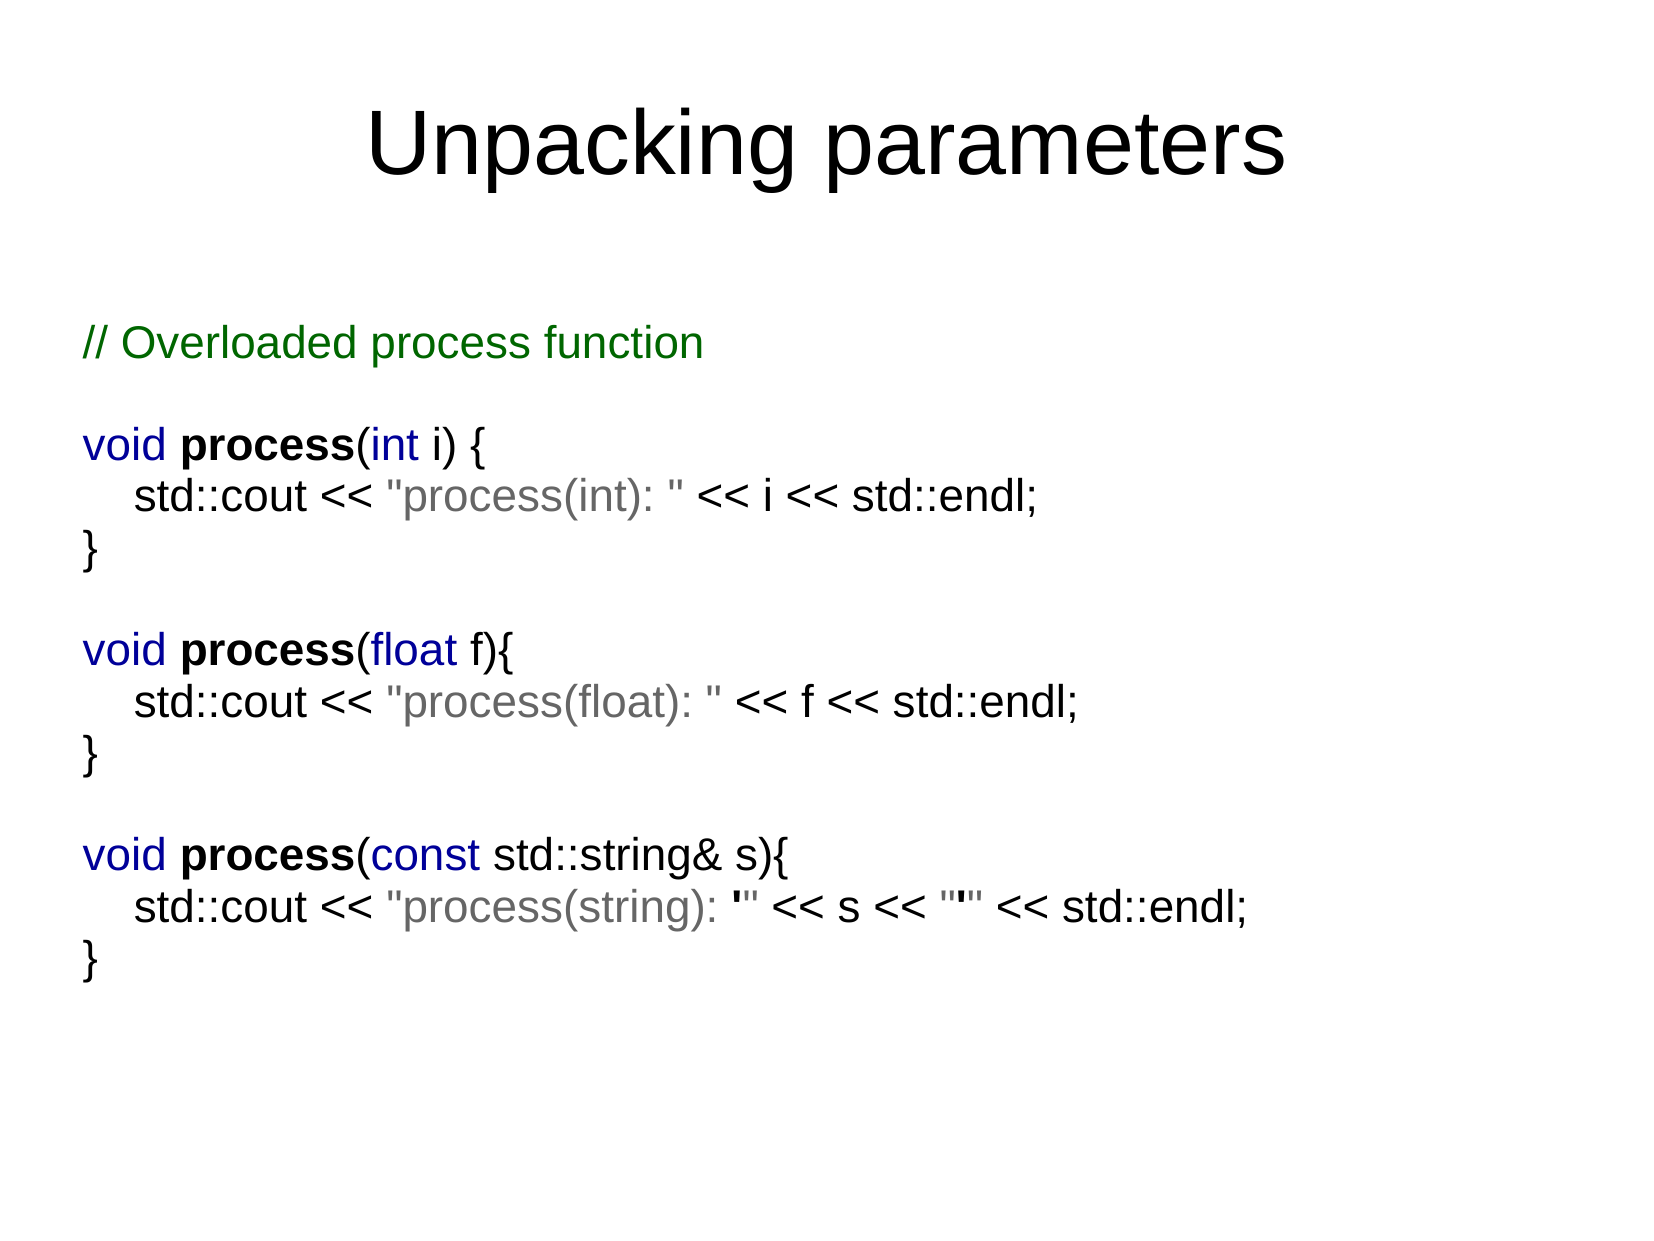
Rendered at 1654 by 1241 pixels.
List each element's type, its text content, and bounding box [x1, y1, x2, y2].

title Unpacking parameters [82, 49, 1571, 237]
subtitle // Overloaded process function void process(int i) { std::cout << "process(int): " << i << std::endl; } void process(float f){ std::cout << "process(float): " << f << std::endl; } void process(const std::string& s){ std::cout << "process(string): '" << s << "'" << std::endl; } [82, 290, 1571, 1010]
